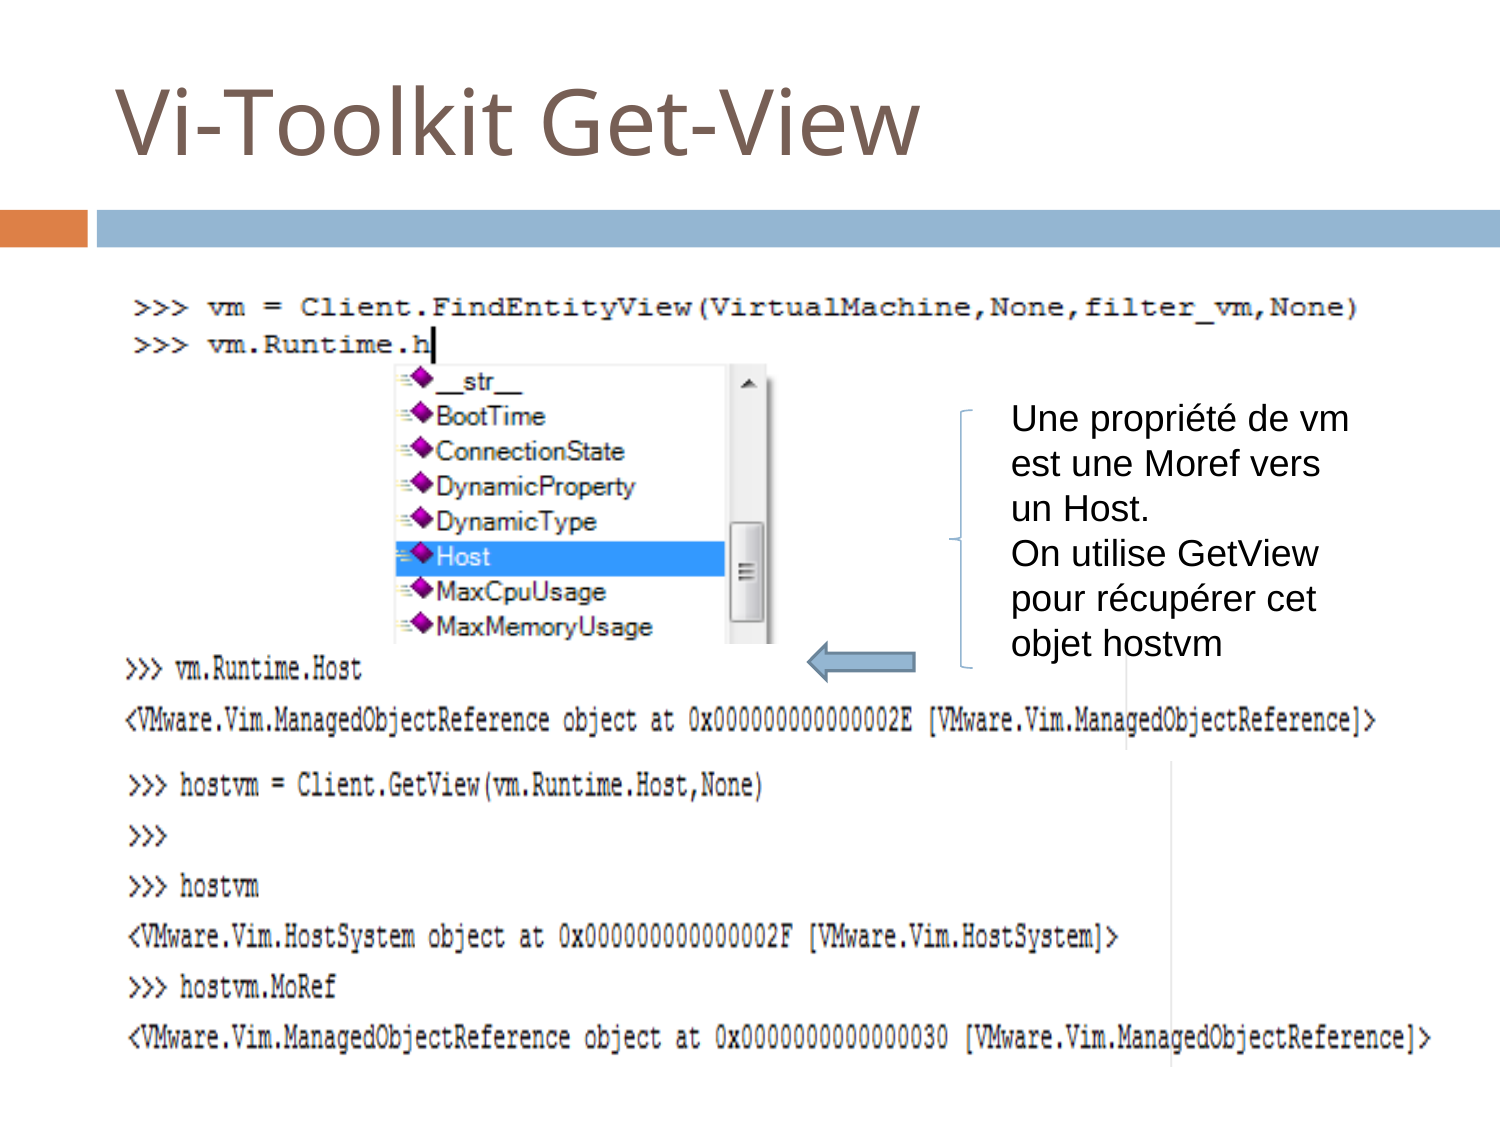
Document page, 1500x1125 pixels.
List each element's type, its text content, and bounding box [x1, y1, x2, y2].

text_box [808, 644, 915, 680]
title Vi-Toolkit Get-View [100, 37, 1438, 201]
picture [105, 292, 1406, 751]
picture [117, 761, 1454, 1067]
text_box Une propriété de vm est une Moref vers un Host. On utilise GetView pour récupérer cet objet hostvm [996, 386, 1372, 673]
